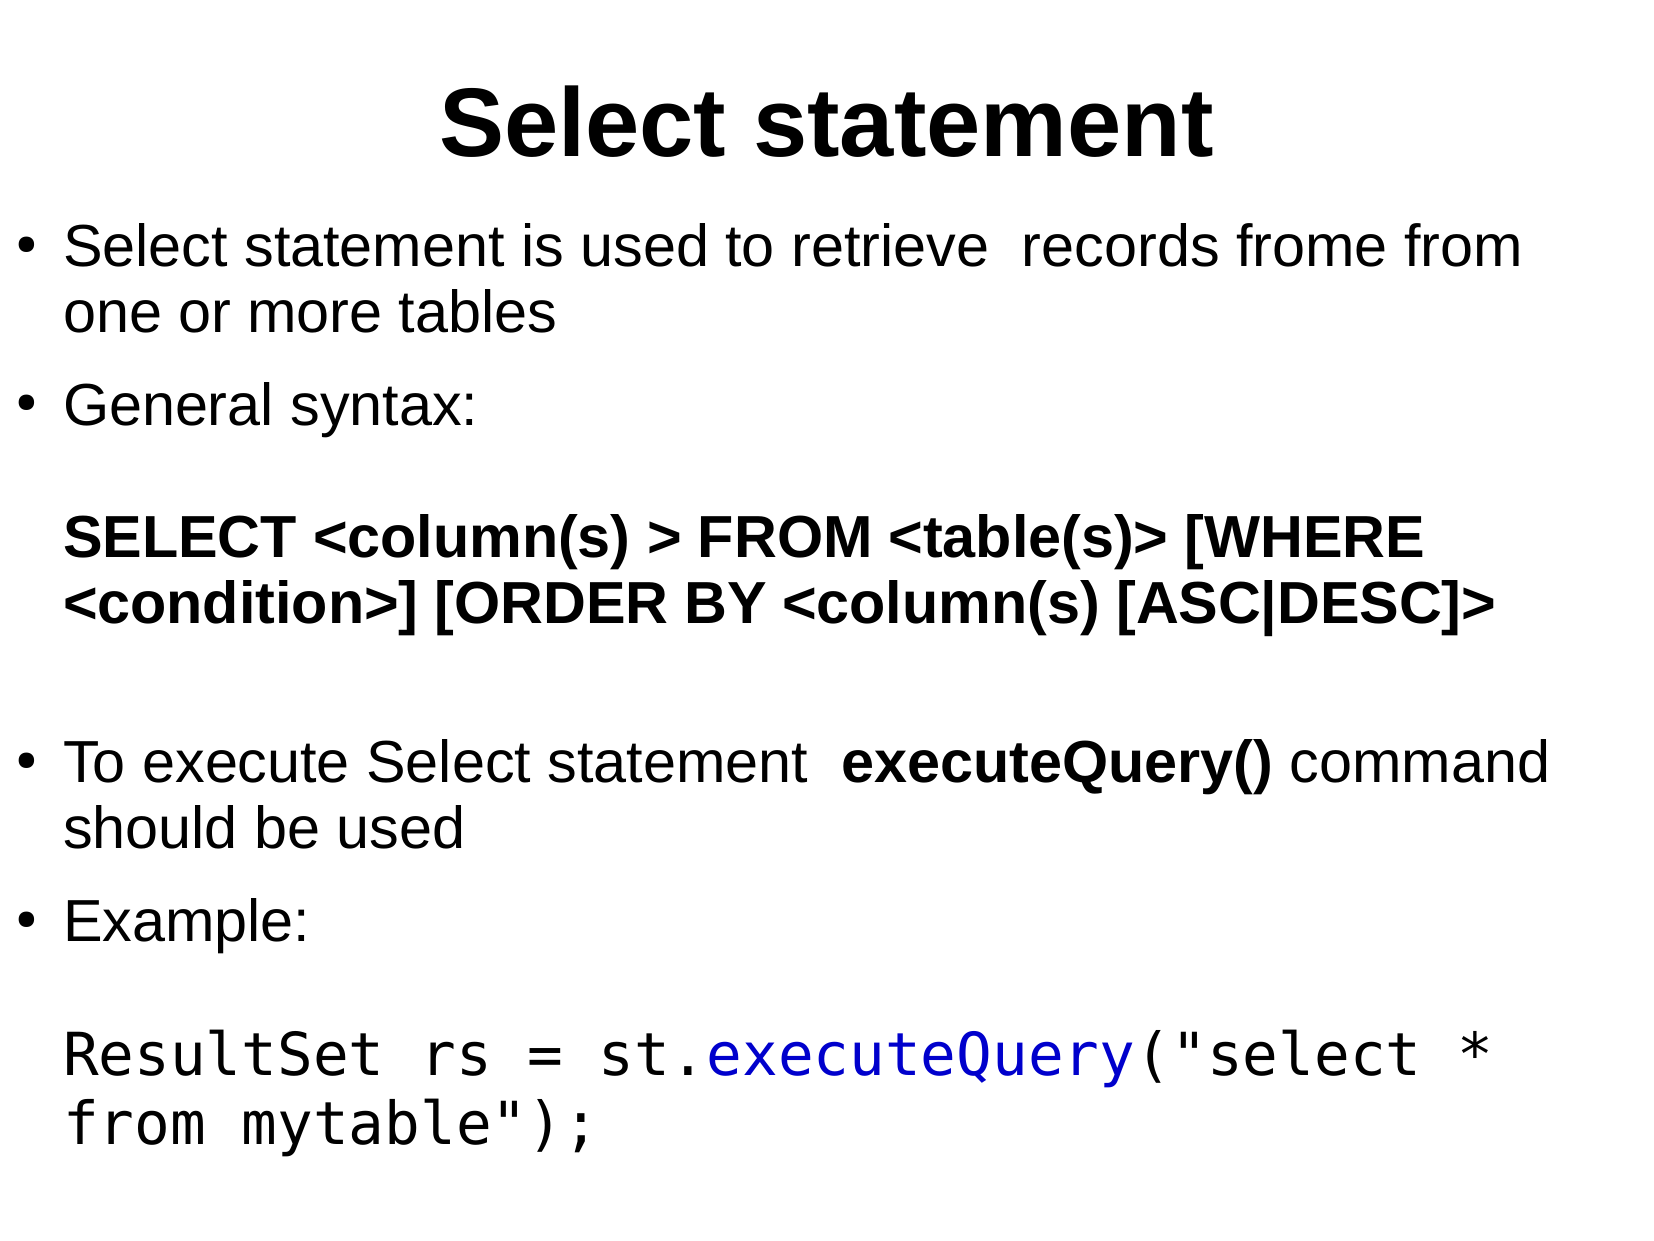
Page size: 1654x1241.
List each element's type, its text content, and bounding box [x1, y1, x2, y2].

list Select statement is used to retrieve records frome from one or more tables General syntax: SELECT <column(s) > FROM <table(s)> [WHERE <condition>] [ORDER BY <column(s) [ASC|DESC]> To execute Select statement executeQuery() command should be used Example: ResultSet rs = st.executeQuery("select * from mytable"); [0, 212, 1630, 1168]
title Select statement [82, 49, 1571, 196]
